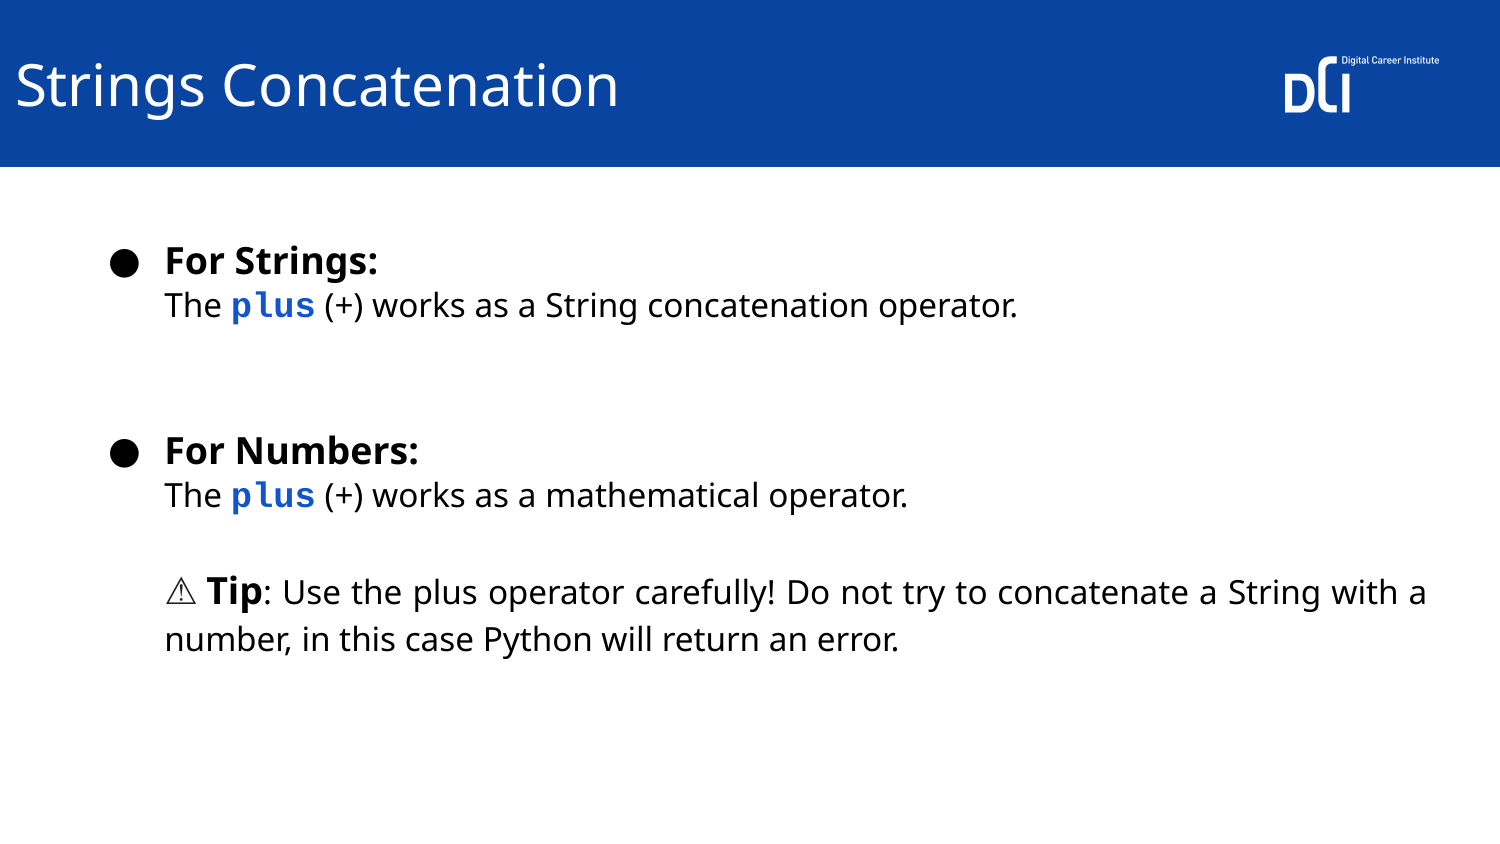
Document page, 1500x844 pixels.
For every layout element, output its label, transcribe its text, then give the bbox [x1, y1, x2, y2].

picture [1275, 44, 1445, 123]
text_box For Strings: The plus (+) works as a String concatenation operator. For Numbers: The plus (+) works as a mathematical operator. ⚠ Tip: Use the plus operator carefully! Do not try to concatenate a String with a number, in this case Python will return an error. [74, 199, 1445, 703]
title Strings Concatenation [0, 0, 1500, 167]
